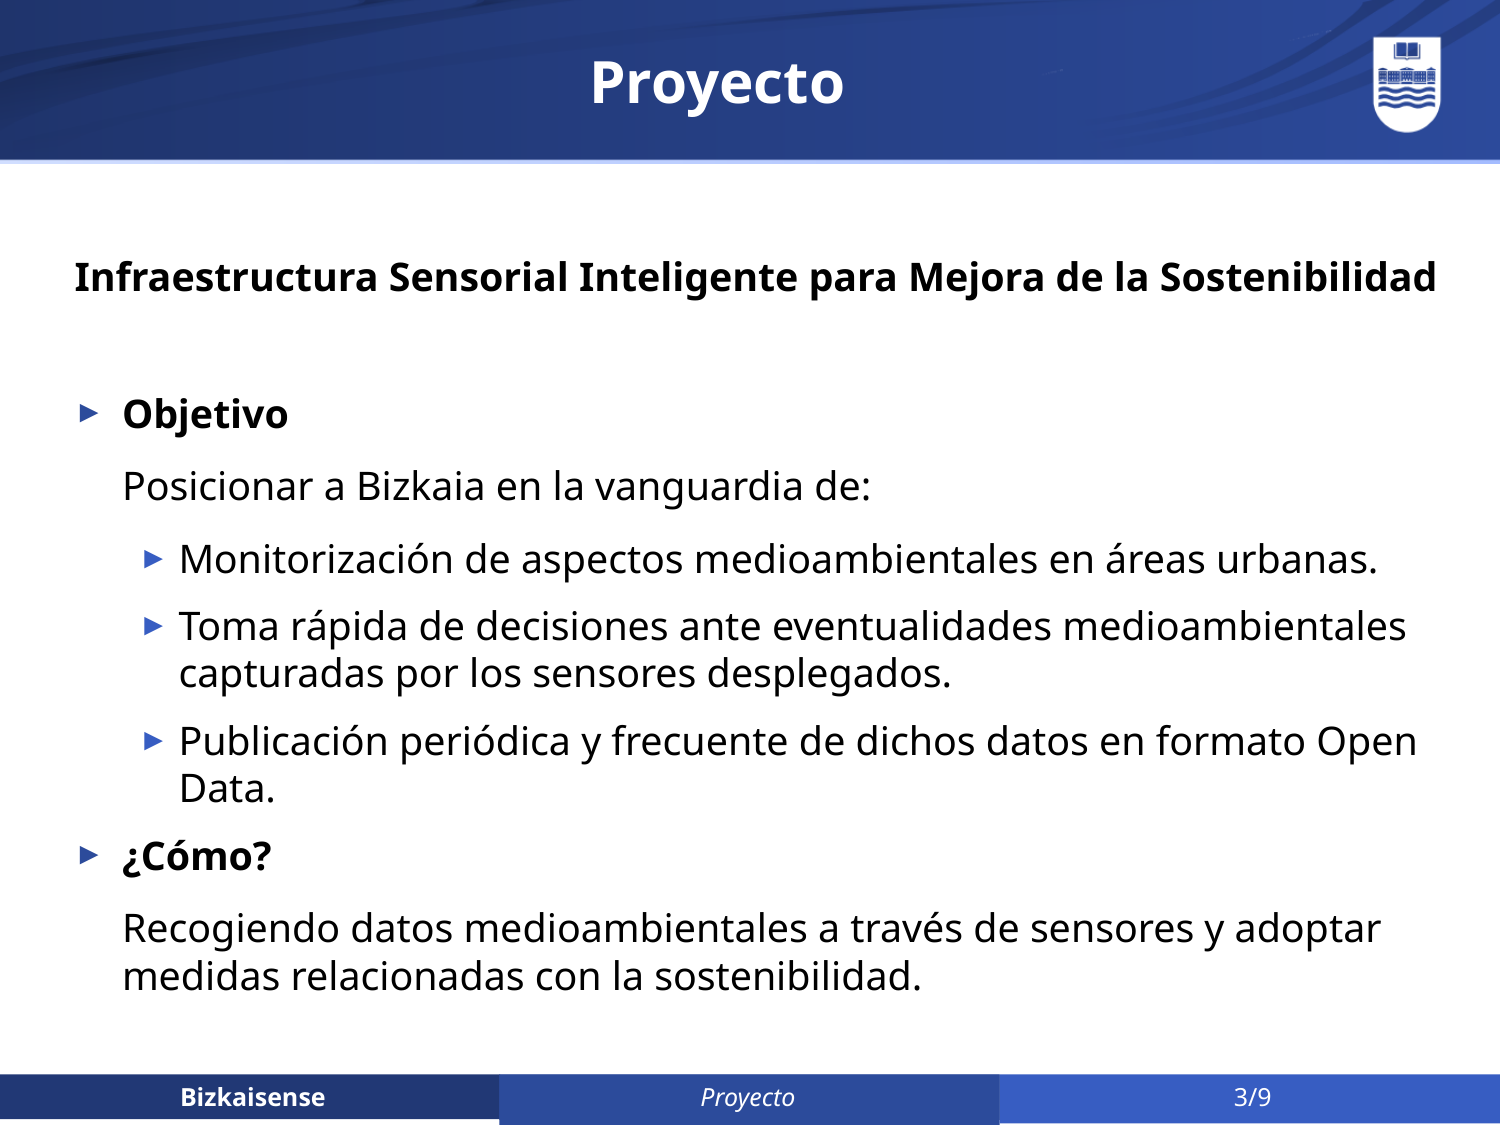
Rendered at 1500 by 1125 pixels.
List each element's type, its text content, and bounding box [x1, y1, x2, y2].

list Proyecto [497, 1074, 998, 1125]
list Infraestructura Sensorial Inteligente para Mejora de la Sostenibilidad Objetivo Posicionar a Bizkaia en la vanguardia de: Monitorización de aspectos medioambientales en áreas urbanas. Toma rápida de decisiones ante eventualidades medioambientales capturadas por los sensores desplegados. Publicación periódica y frecuente de dichos datos en formato Open Data. ¿Cómo? Recogiendo datos medioambientales a través de sensores y adoptar medidas relacionadas con la sostenibilidad. [59, 244, 1453, 1016]
title Proyecto [0, 0, 1363, 161]
picture [0, 0, 1500, 164]
